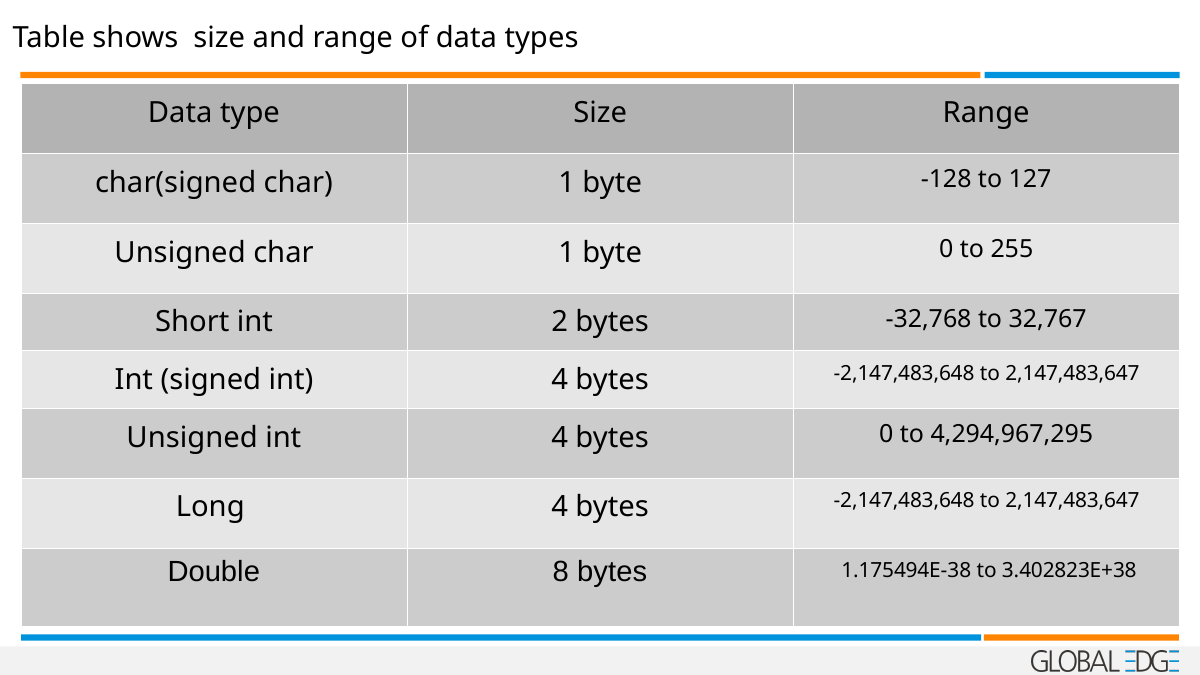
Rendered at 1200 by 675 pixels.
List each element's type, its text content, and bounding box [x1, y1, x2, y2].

table_header Data type [22, 84, 407, 153]
table_cell Int (signed int) [22, 351, 407, 408]
table_cell 1.175494E-38 to 3.402823E+38 [794, 549, 1179, 626]
table_cell 0 to 255 [794, 224, 1179, 293]
table_cell 1 byte [408, 154, 793, 223]
table_cell -2,147,483,648 to 2,147,483,647 [794, 351, 1179, 408]
table_header Size [408, 84, 793, 153]
title Table shows size and range of data types [12, 9, 1088, 63]
table_cell 4 bytes [408, 479, 793, 548]
table_cell 0 to 4,294,967,295 [794, 409, 1179, 478]
picture [1031, 650, 1179, 672]
table_cell 1 byte [408, 224, 793, 293]
table_cell 4 bytes [408, 351, 793, 408]
table_cell -2,147,483,648 to 2,147,483,647 [794, 479, 1179, 548]
table_cell Unsigned char [22, 224, 407, 293]
table_cell Short int [22, 294, 407, 350]
table_cell -32,768 to 32,767 [794, 294, 1179, 350]
table_cell char(signed char) [22, 154, 407, 223]
table_cell Long [22, 479, 407, 548]
table_cell Unsigned int [22, 409, 407, 478]
table_cell Double [22, 549, 407, 626]
table_cell 8 bytes [408, 549, 793, 626]
table_cell 4 bytes [408, 409, 793, 478]
table_header Range [794, 84, 1179, 153]
table_cell 2 bytes [408, 294, 793, 350]
table_cell -128 to 127 [794, 154, 1179, 223]
